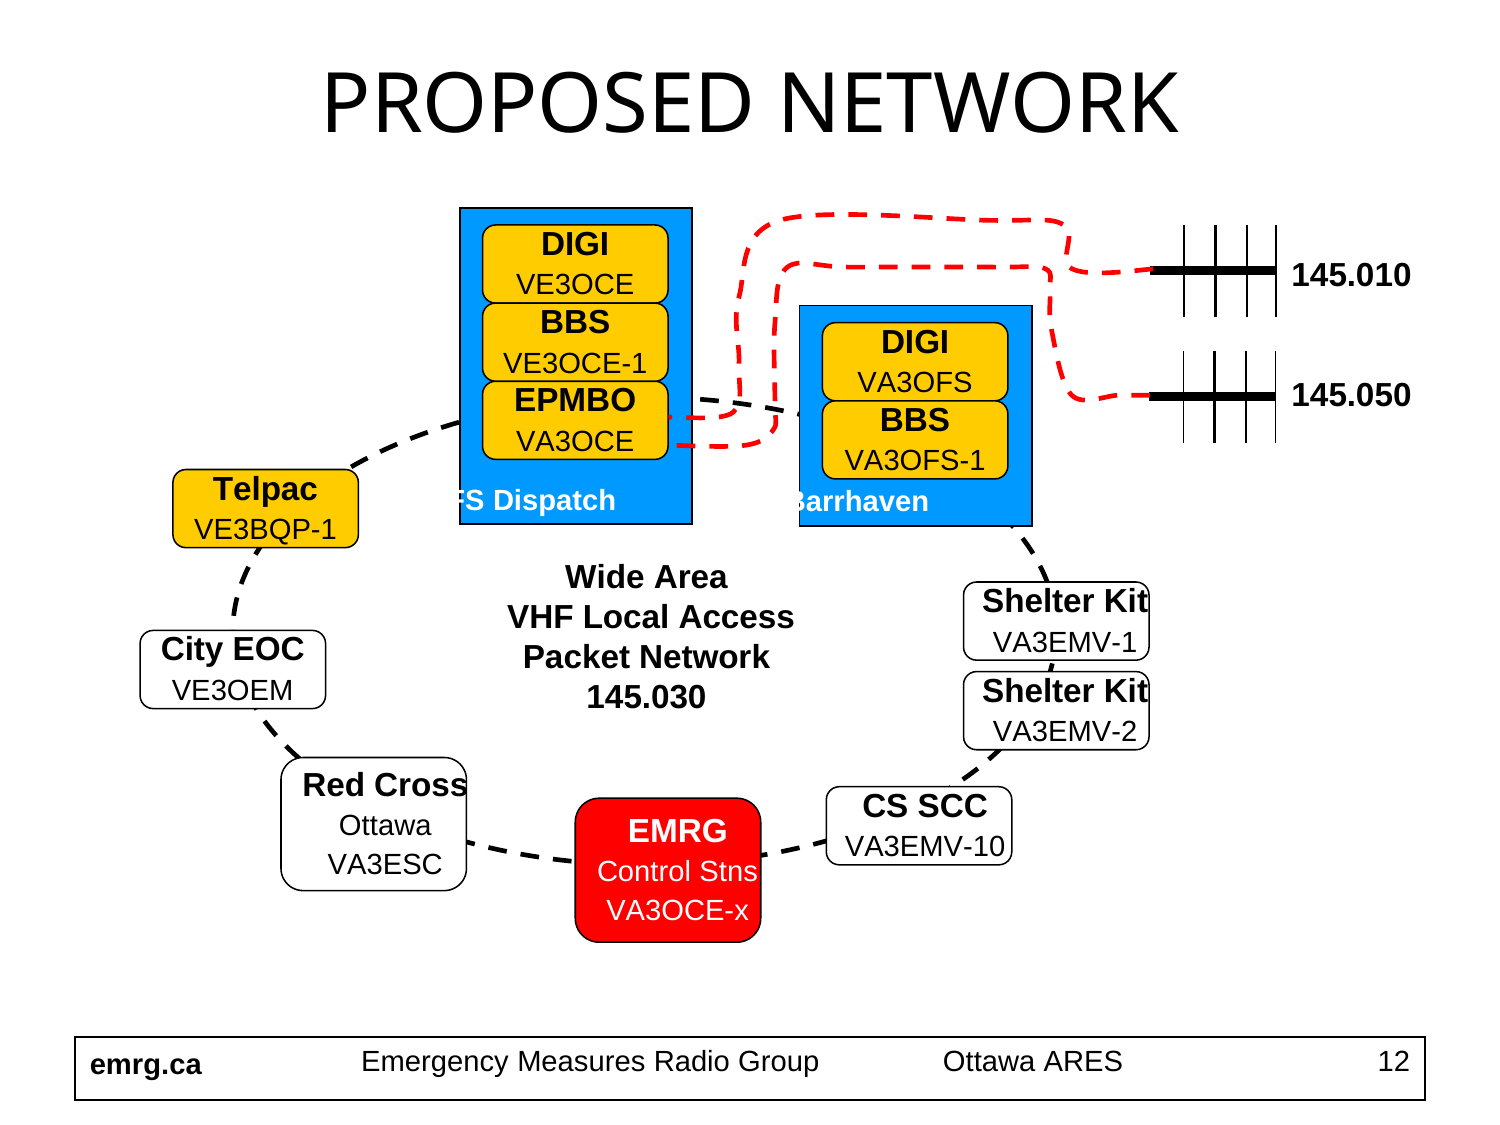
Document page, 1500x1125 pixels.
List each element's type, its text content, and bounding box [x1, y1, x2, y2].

text_box Wide Area VHF Local Access Packet Network 145.030 [483, 547, 811, 723]
text_box Telpac VE3BQP-1 [172, 469, 359, 548]
text_box 145.010 [1276, 249, 1427, 302]
text_box Shelter Kit VA3EMV-1 [963, 581, 1150, 661]
text_box Shelter Kit VA3EMV-2 [963, 671, 1150, 750]
text_box DIGI VA3OFS [822, 322, 1008, 401]
text_box [459, 207, 693, 477]
text_box DIGI VE3OCE [482, 224, 669, 303]
text_box 145.050 [1276, 370, 1427, 422]
text_box EPMBO VA3OCE [482, 381, 669, 460]
text_box Barrhaven [770, 479, 1057, 527]
text_box [799, 305, 1033, 479]
text_box Red Cross Ottawa VA3ESC [280, 757, 467, 891]
text_box BBS VA3OFS-1 [822, 400, 1008, 479]
text_box EMRG Control Stns VA3OCE-x [575, 798, 761, 943]
text_box PROPOSED NETWORK [75, 5, 1426, 194]
text_box City EOC VE3OEM [140, 630, 326, 709]
text_box BBS VE3OCE-1 [482, 303, 669, 382]
text_box CS SCC VA3EMV-10 [826, 786, 1012, 865]
text_box OFS Dispatch [409, 477, 744, 525]
